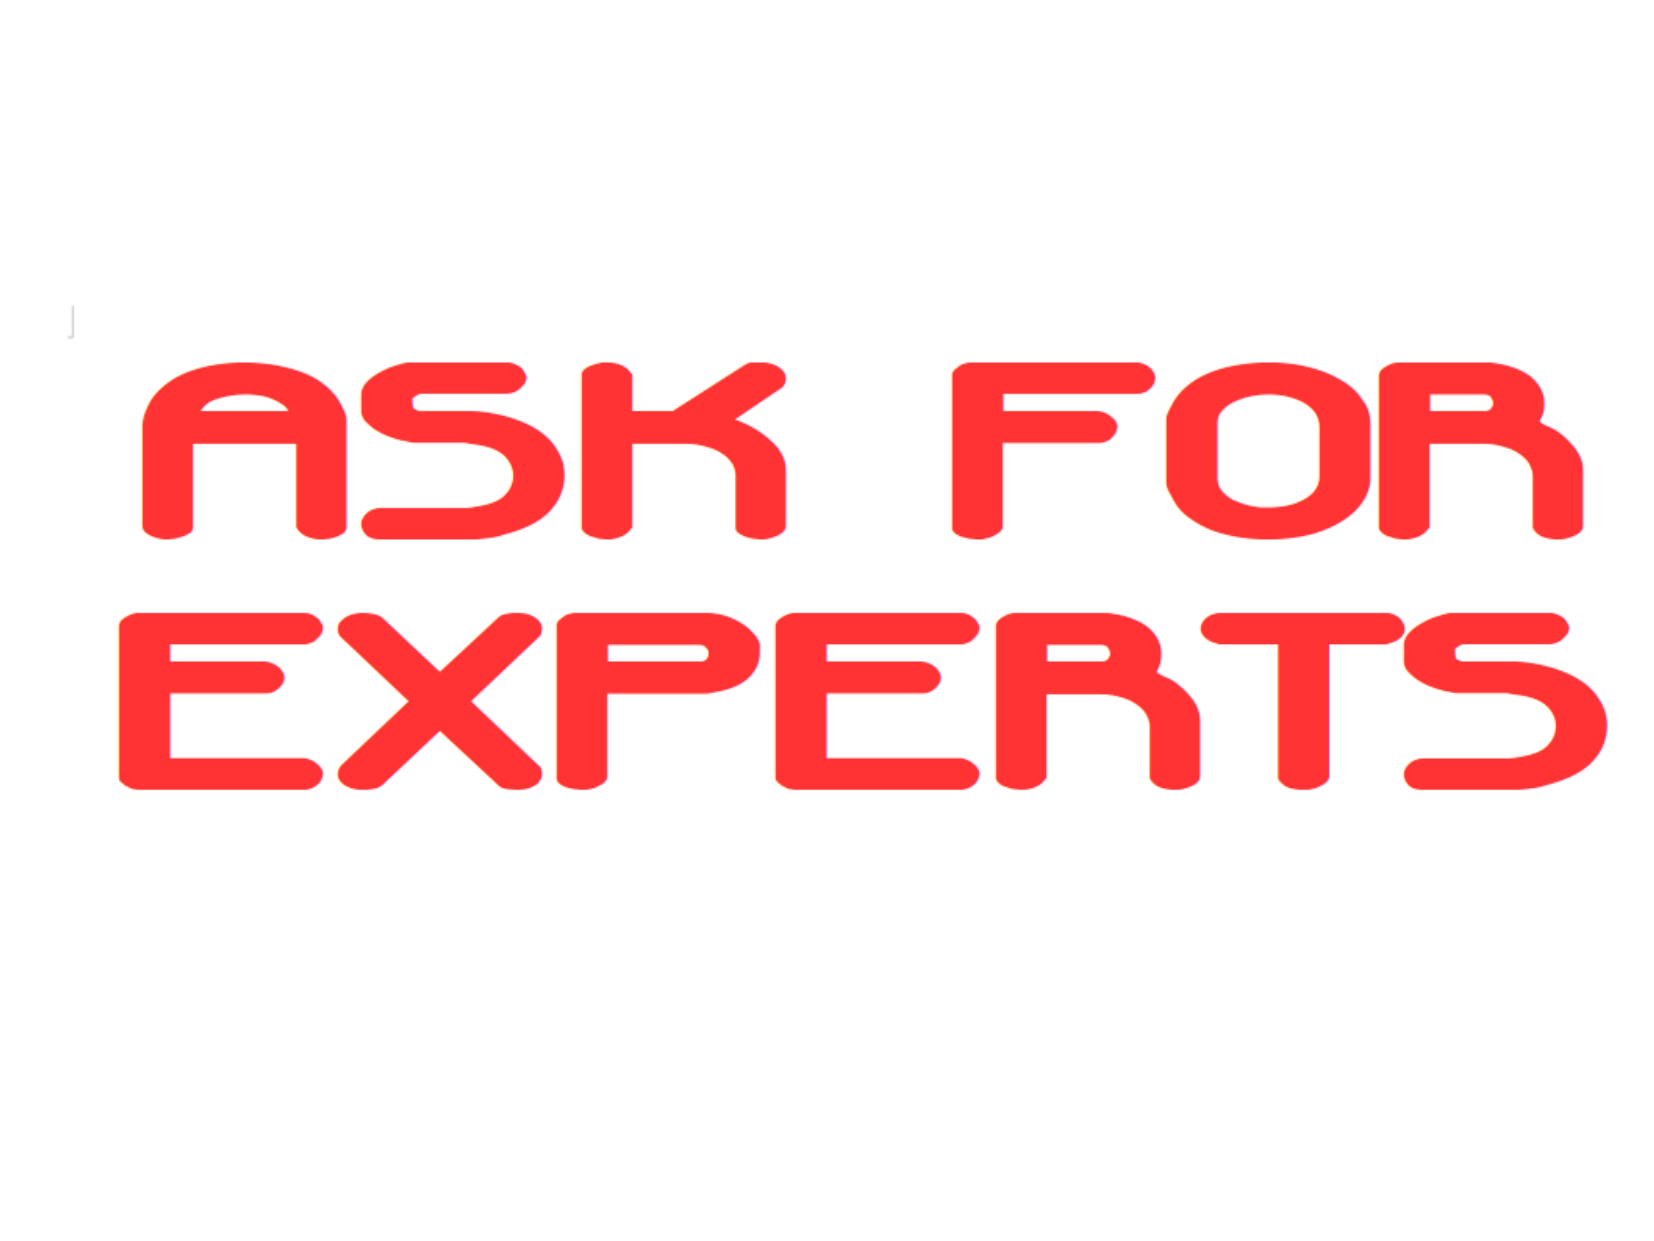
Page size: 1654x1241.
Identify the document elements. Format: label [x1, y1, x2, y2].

picture [68, 211, 1639, 1028]
